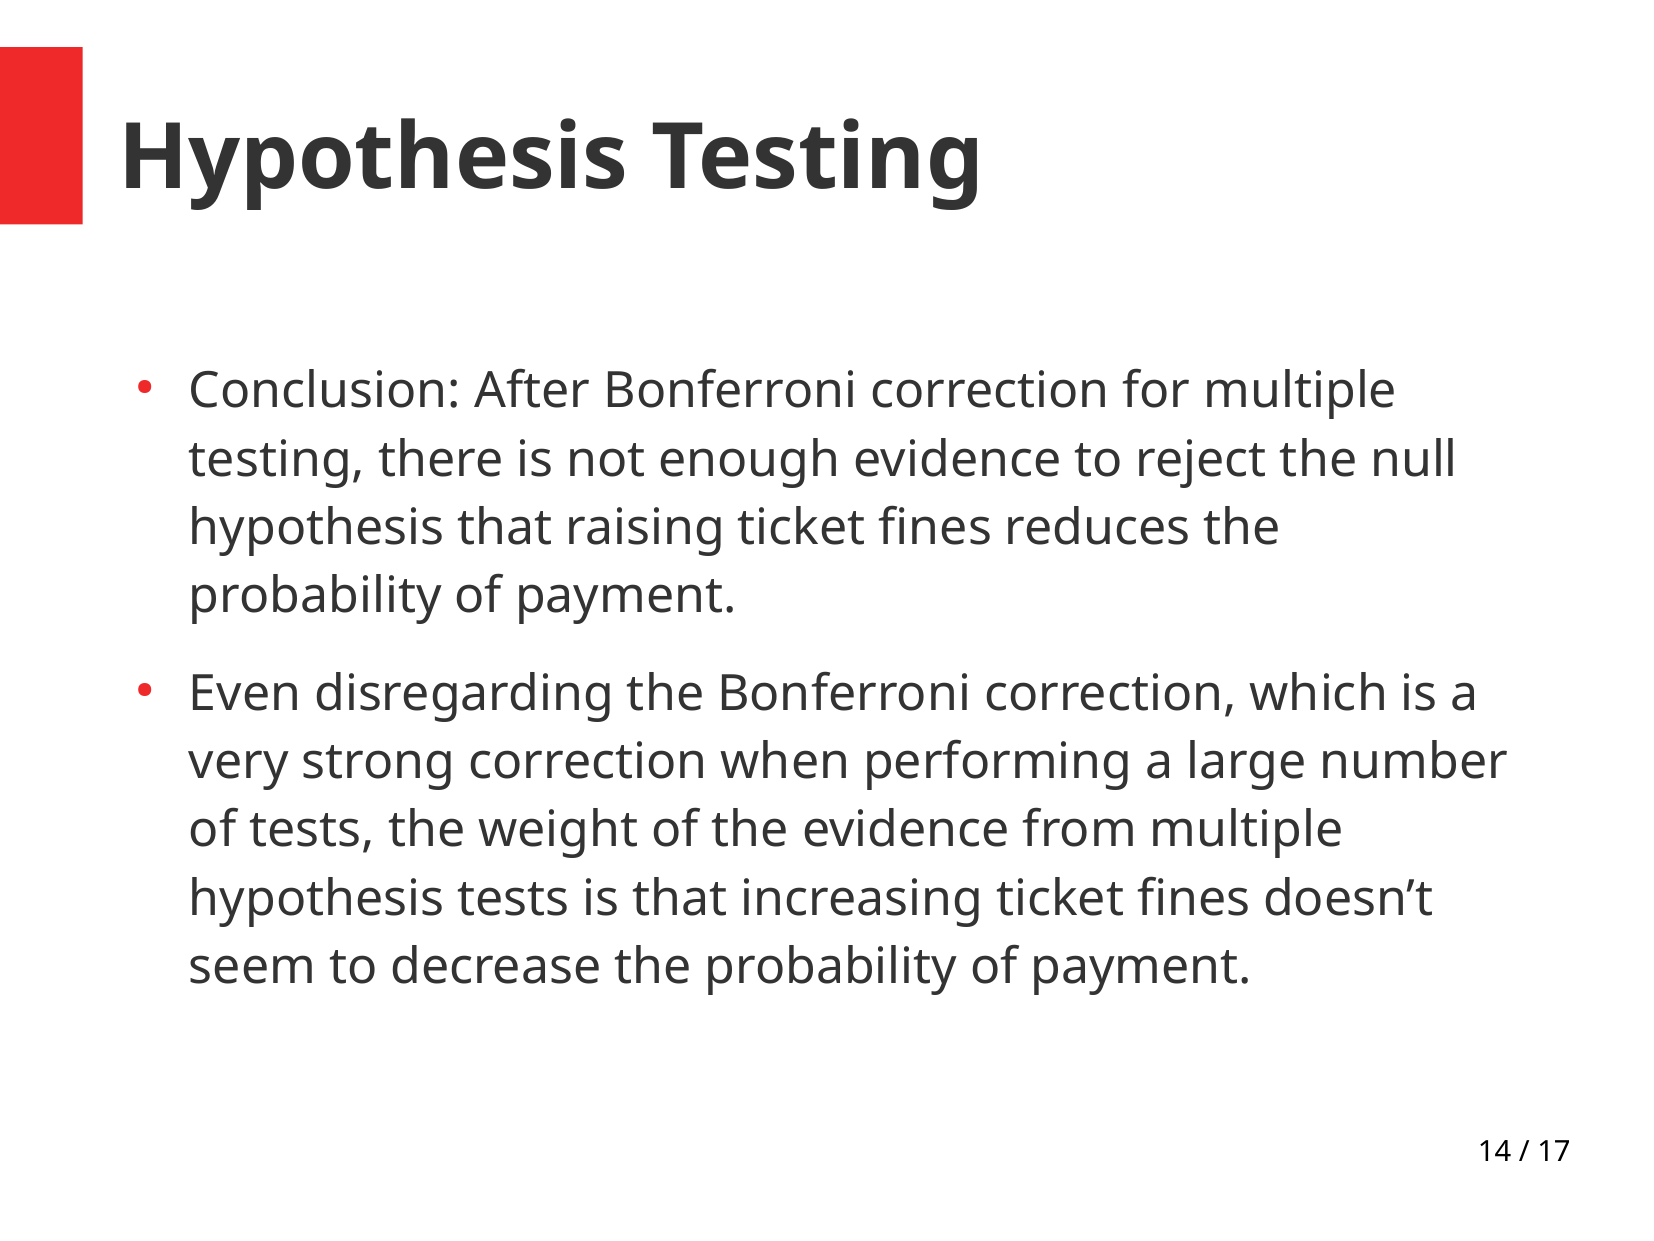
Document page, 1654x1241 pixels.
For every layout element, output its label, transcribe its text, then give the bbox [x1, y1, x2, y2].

title Hypothesis Testing [118, 49, 1571, 257]
list Conclusion: After Bonferroni correction for multiple testing, there is not enough evidence to reject the null hypothesis that raising ticket fines reduces the probability of payment. Even disregarding the Bonferroni correction, which is a very strong correction when performing a large number of tests, the weight of the evidence from multiple hypothesis tests is that increasing ticket fines doesn’t seem to decrease the probability of payment. [118, 354, 1536, 1074]
